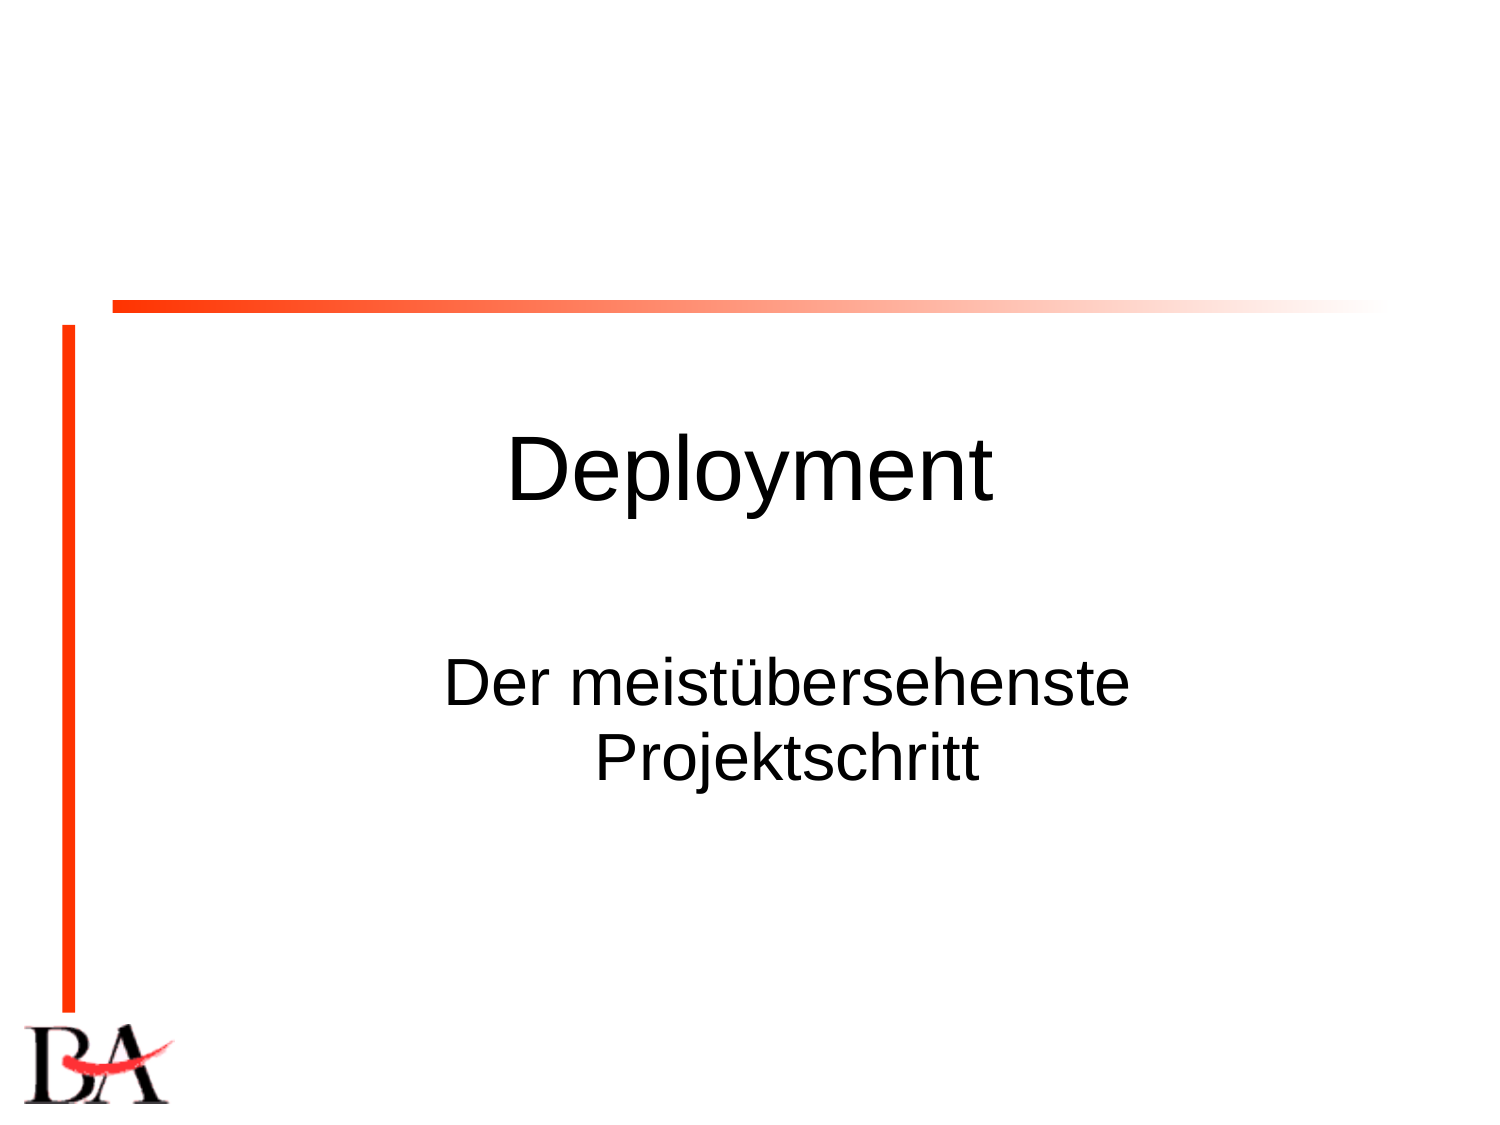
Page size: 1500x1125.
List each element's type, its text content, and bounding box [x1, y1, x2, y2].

picture [24, 1024, 175, 1104]
title Deployment [112, 374, 1388, 563]
subtitle Der meistübersehenste Projektschritt [225, 637, 1276, 926]
